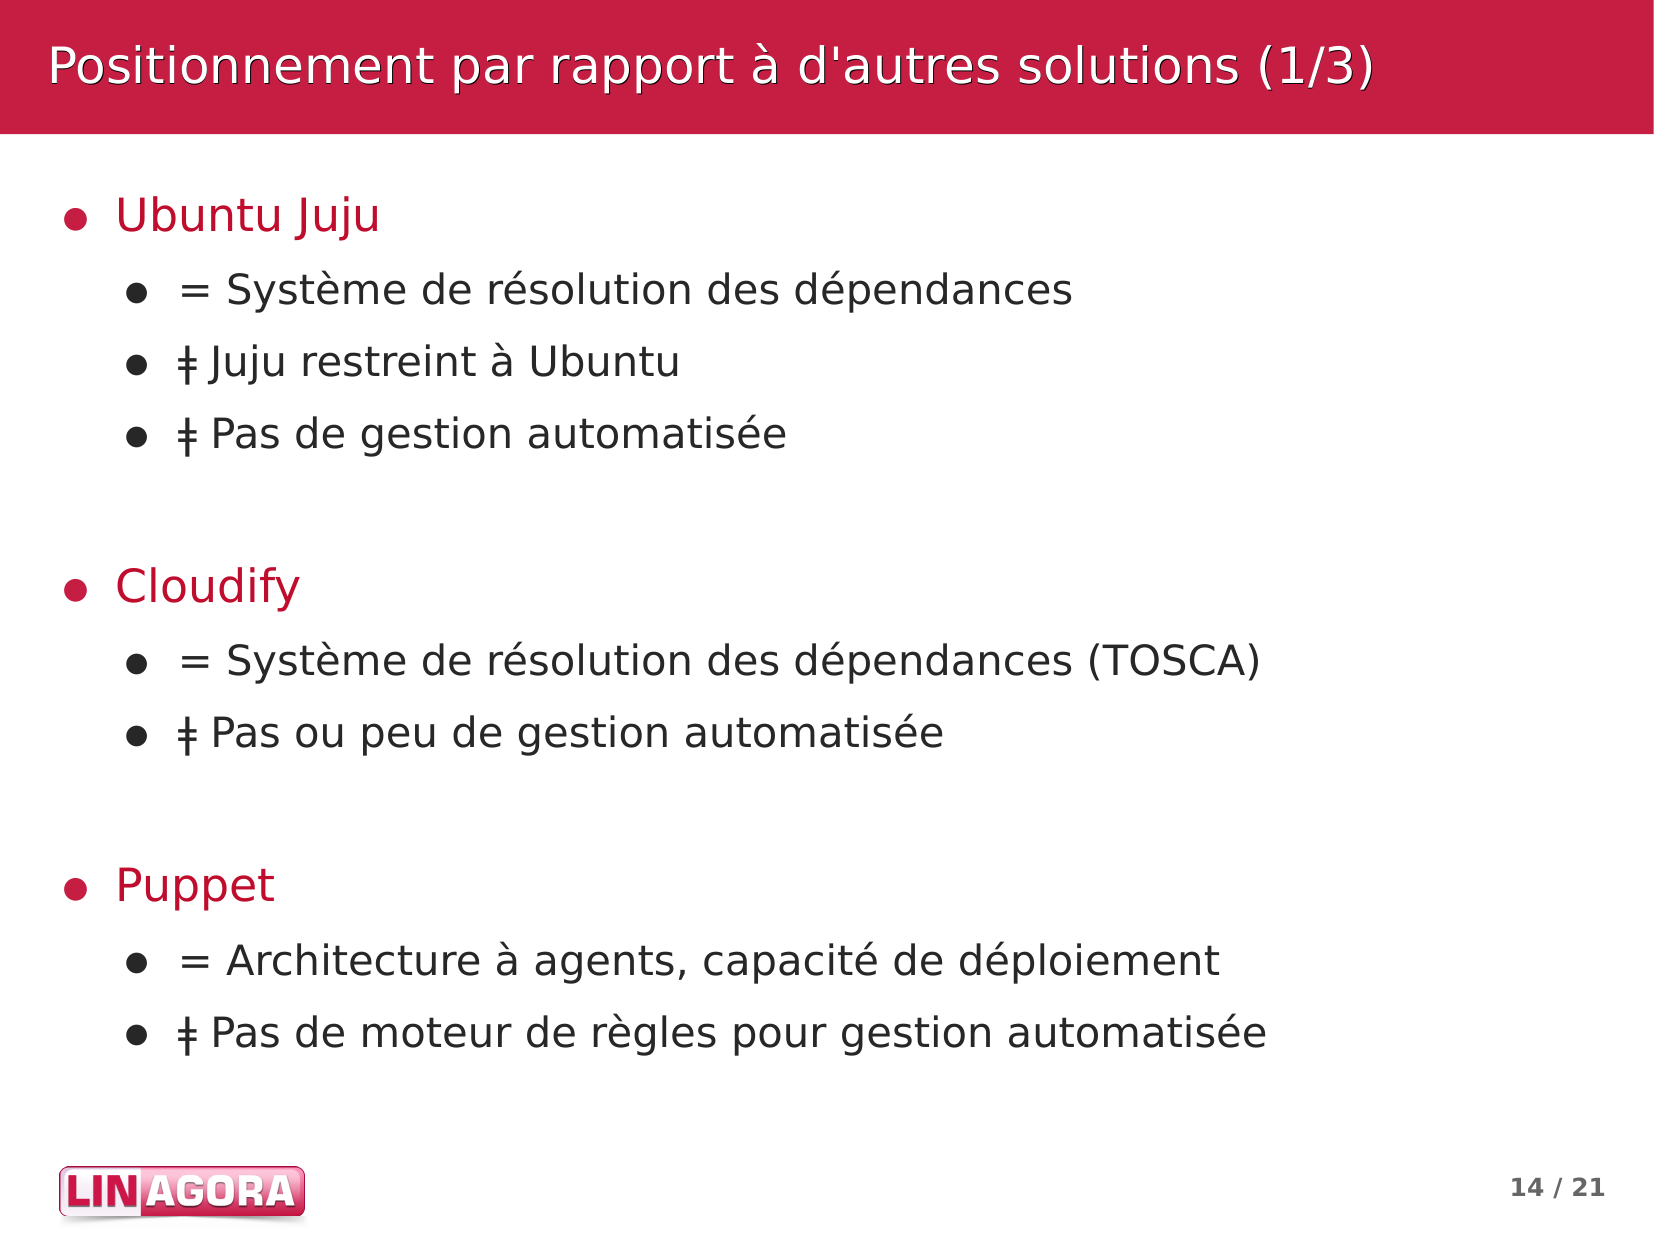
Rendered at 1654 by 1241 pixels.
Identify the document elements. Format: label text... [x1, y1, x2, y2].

list Ubuntu Juju = Système de résolution des dépendances ǂ Juju restreint à Ubuntu ǂ Pas de gestion automatisée Cloudify = Système de résolution des dépendances (TOSCA) ǂ Pas ou peu de gestion automatisée Puppet = Architecture à agents, capacité de déploiement ǂ Pas de moteur de règles pour gestion automatisée [45, 188, 1606, 1134]
title Positionnement par rapport à d'autres solutions (1/3) [47, 7, 1624, 126]
picture [59, 1166, 308, 1229]
